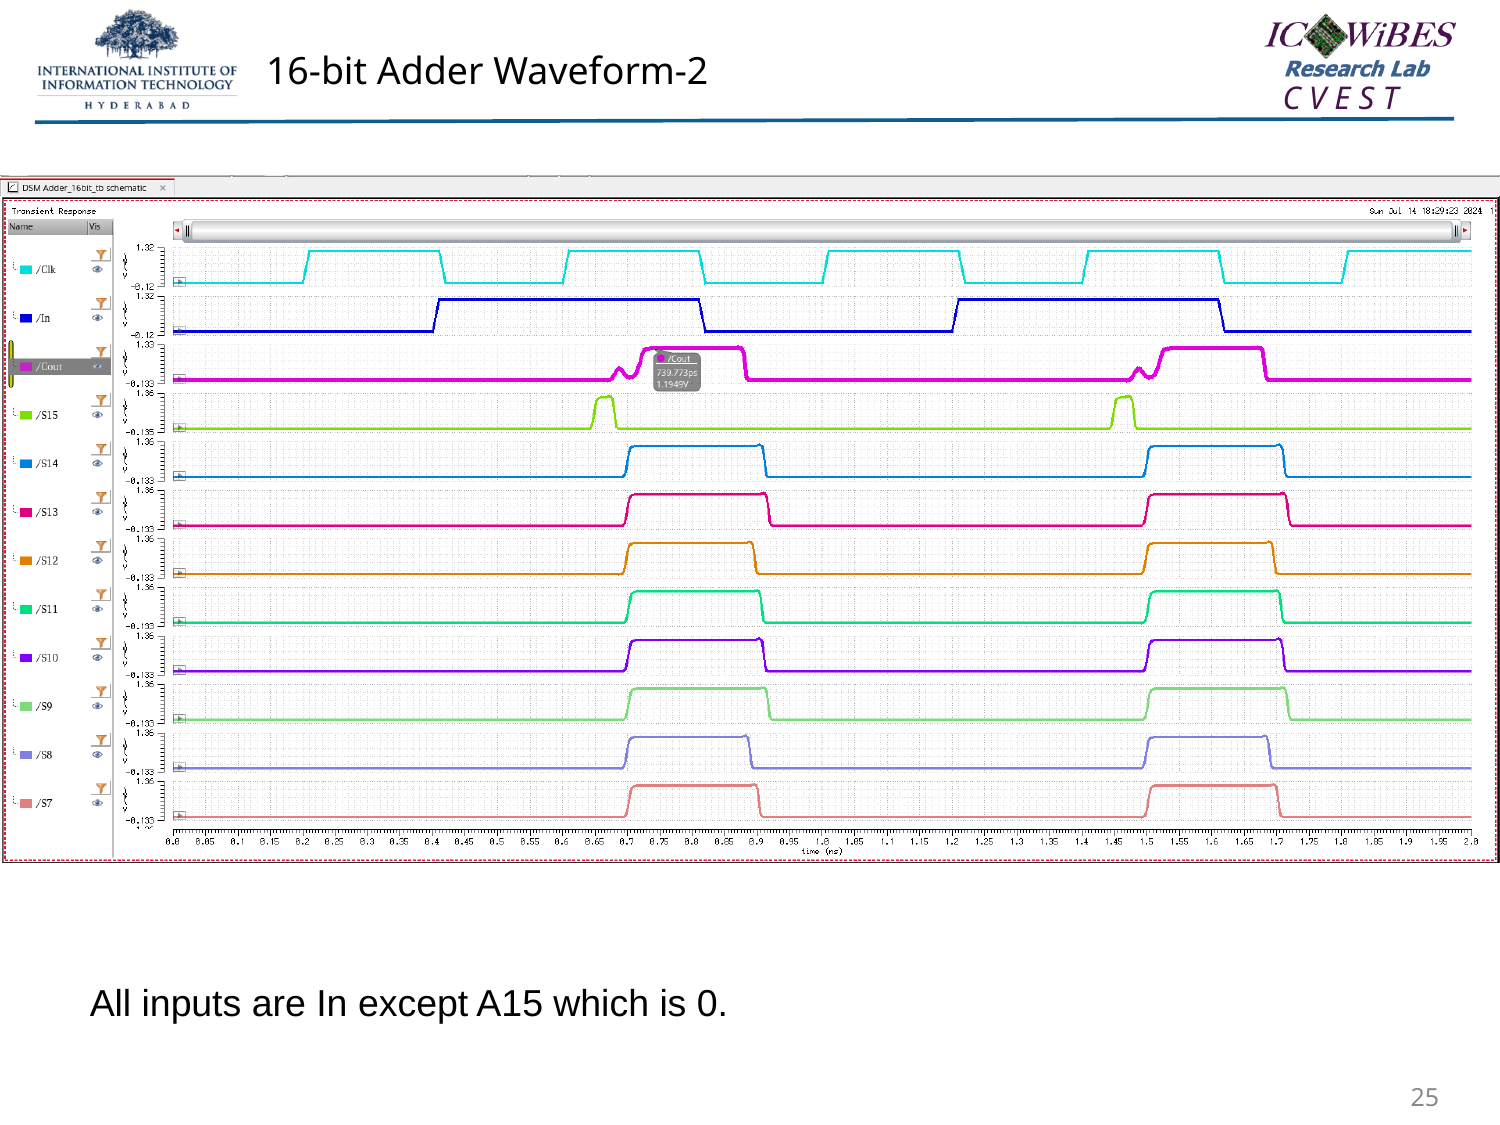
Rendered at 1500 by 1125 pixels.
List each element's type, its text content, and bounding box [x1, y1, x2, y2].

title 16-bit Adder Waveform-2 [251, 26, 1195, 113]
picture [1261, 12, 1458, 82]
picture [31, 2, 247, 115]
text_box All inputs are In except A15 which is 0. [75, 975, 744, 1032]
slide_number <number> [1329, 1074, 1455, 1123]
picture [0, 175, 1500, 863]
